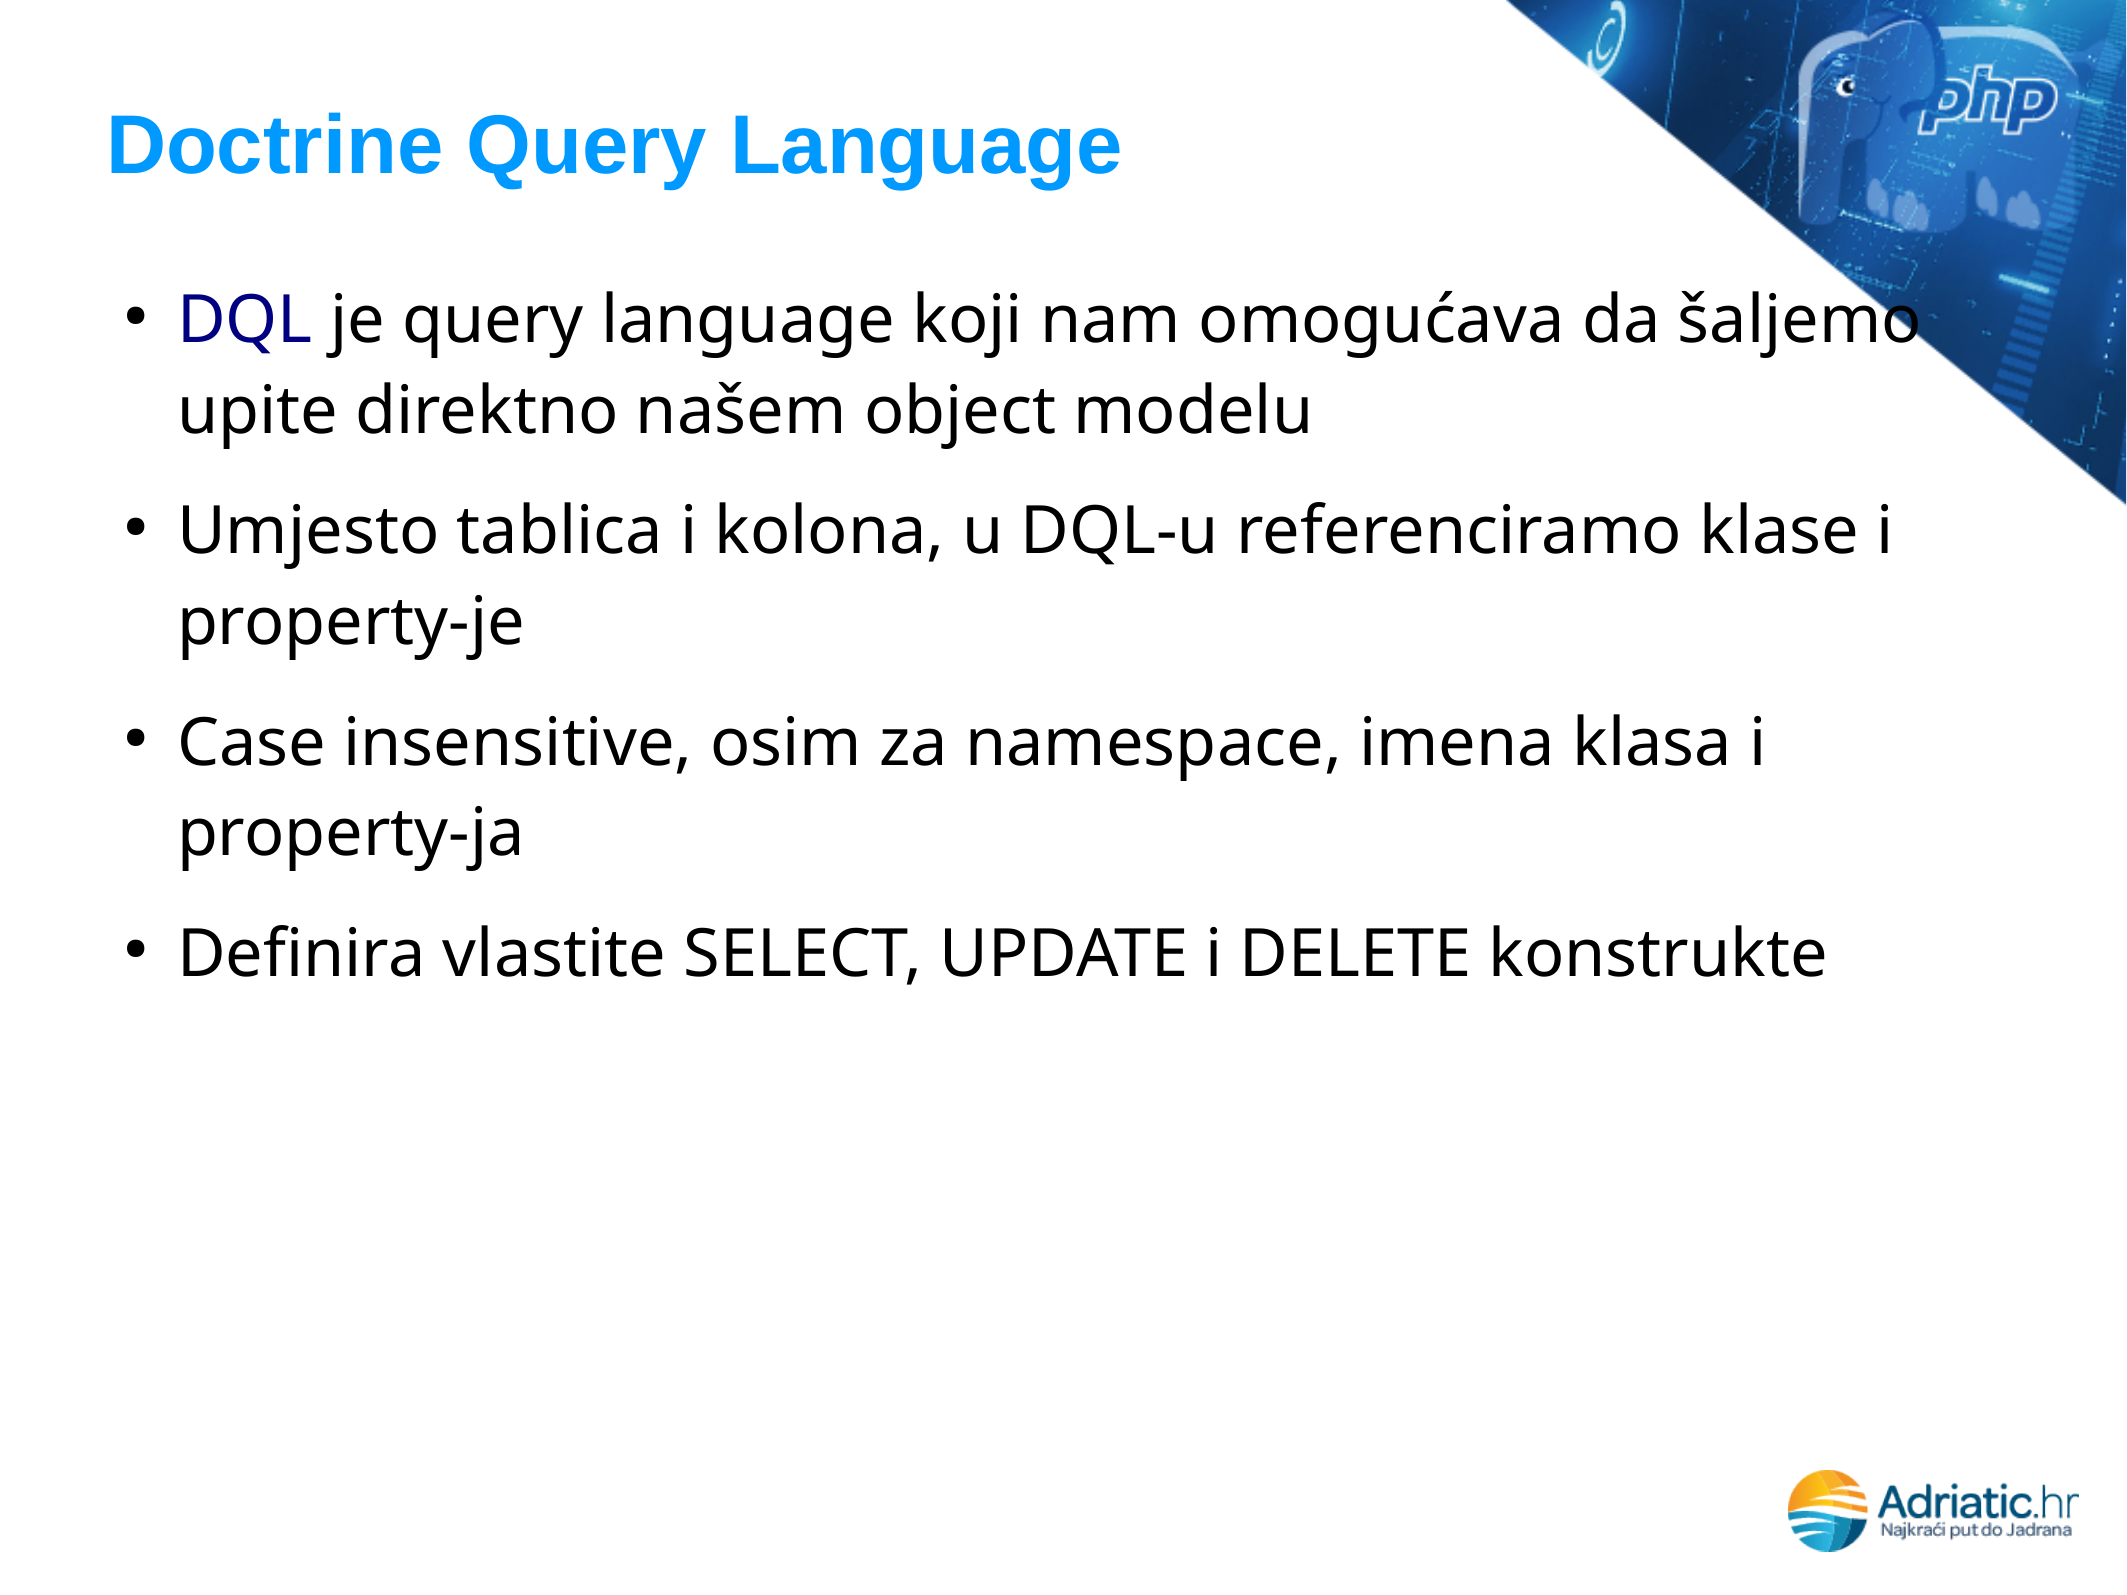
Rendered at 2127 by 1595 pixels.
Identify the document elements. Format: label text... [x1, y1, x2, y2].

title Doctrine Query Language [106, 70, 1630, 219]
picture [1788, 1470, 2079, 1552]
list DQL je query language koji nam omogućava da šaljemo upite direktno našem object modelu Umjesto tablica i kolona, u DQL-u referenciramo klase i property-je Case insensitive, osim za namespace, imena klasa i property-ja Definira vlastite SELECT, UPDATE i DELETE konstrukte [106, 271, 1985, 1453]
picture [1505, 0, 2127, 625]
